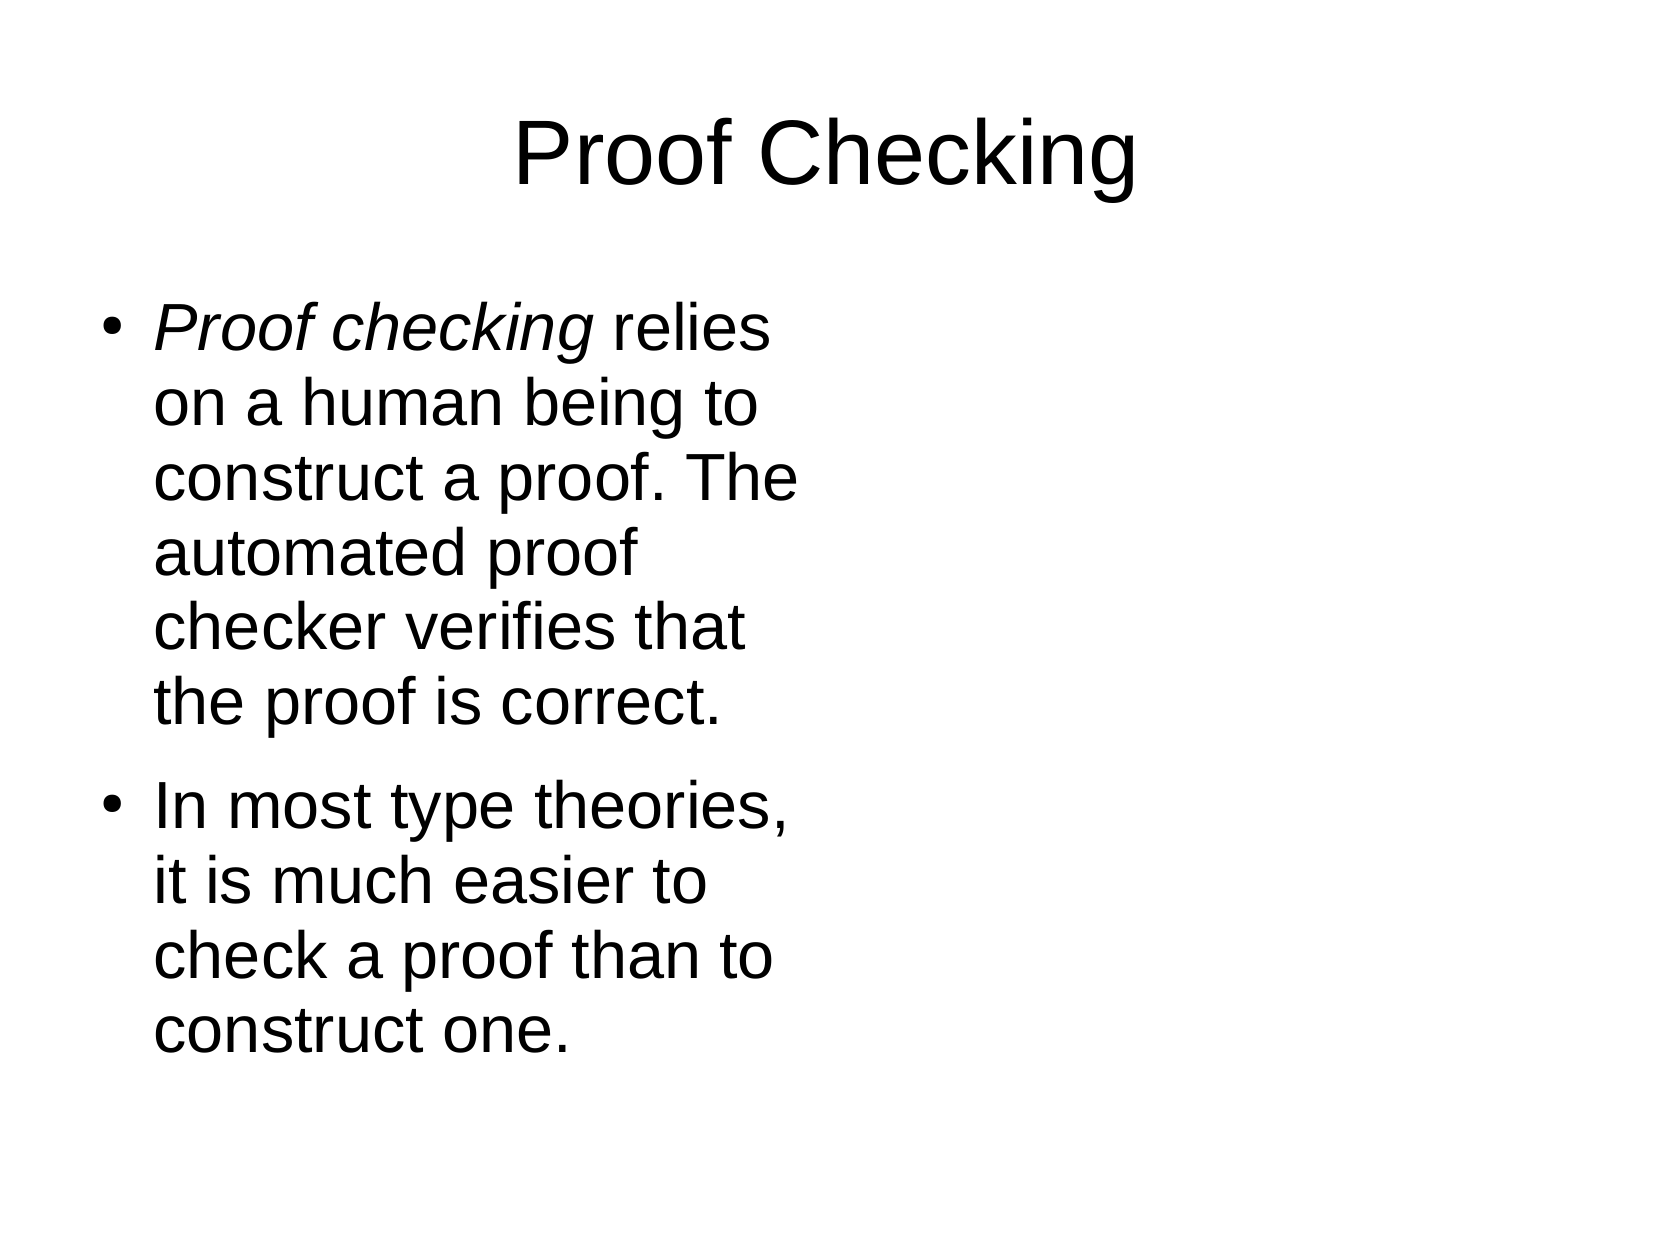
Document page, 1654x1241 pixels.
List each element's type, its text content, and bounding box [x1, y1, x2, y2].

title Proof Checking [82, 49, 1571, 257]
list Proof checking relies on a human being to construct a proof. The automated proof checker verifies that the proof is correct. In most type theories, it is much easier to check a proof than to construct one. [82, 290, 809, 1109]
